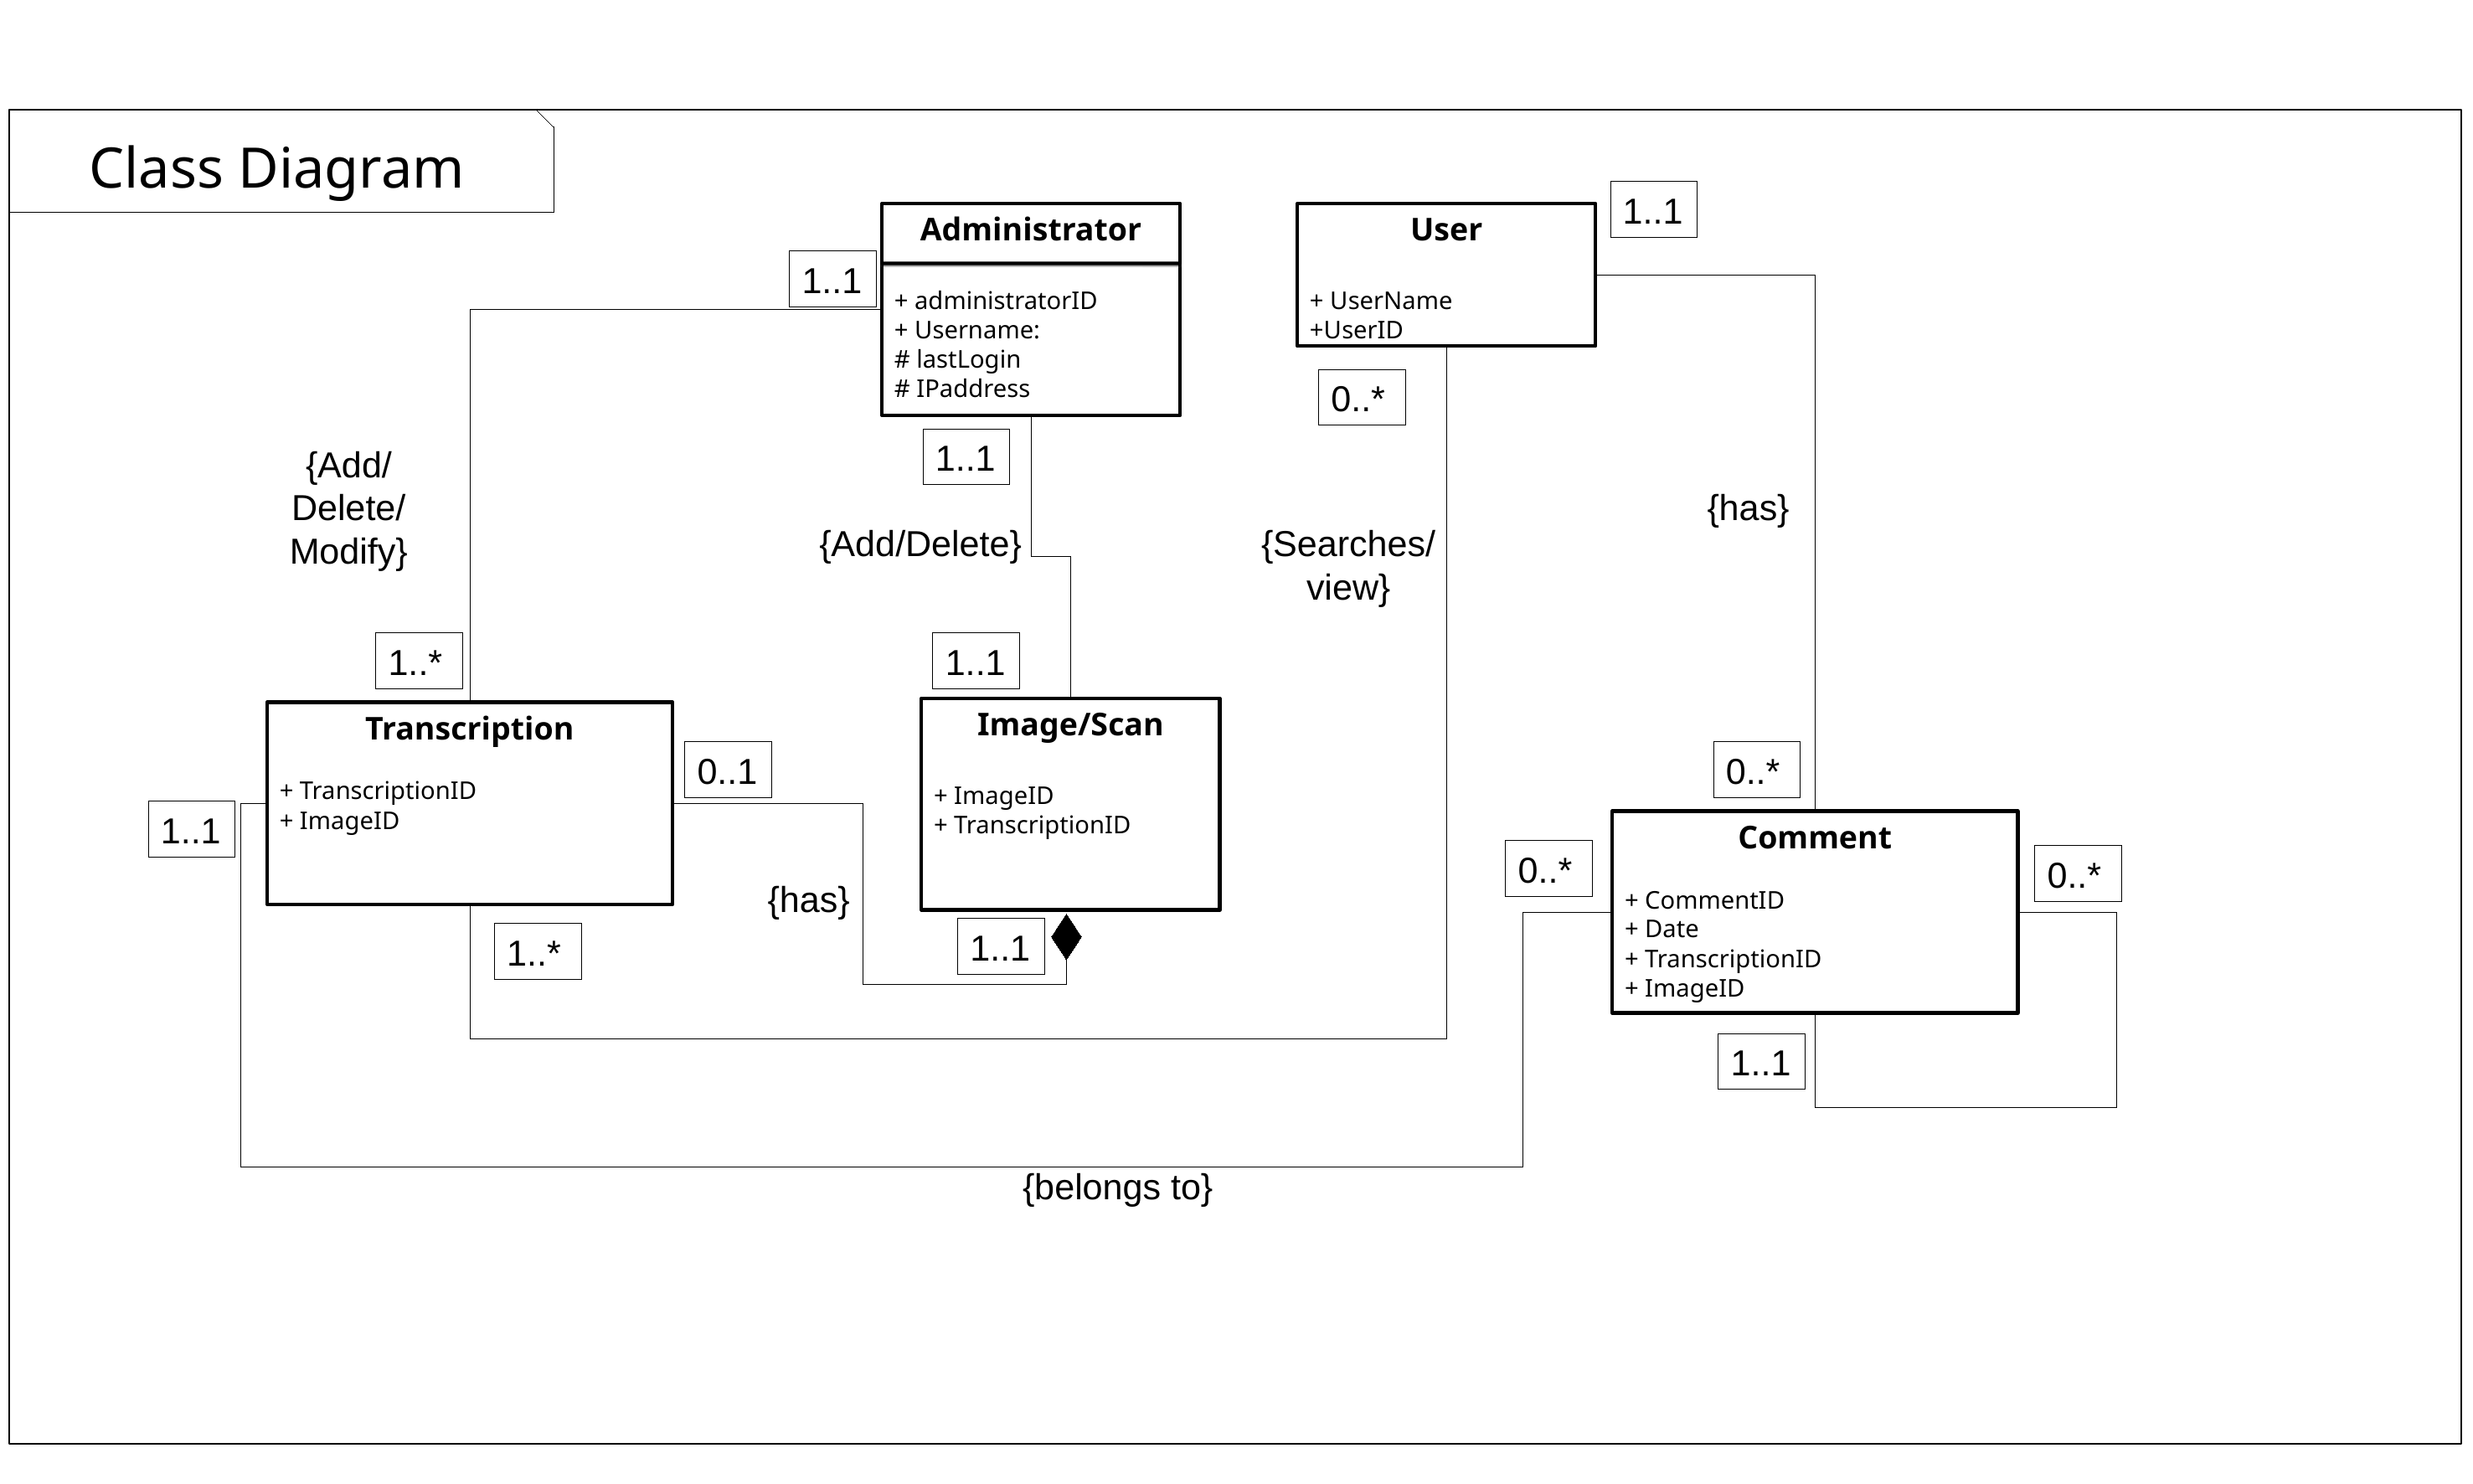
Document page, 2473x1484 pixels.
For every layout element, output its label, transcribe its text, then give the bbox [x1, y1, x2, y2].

text_box 1..* [494, 923, 582, 980]
text_box Administrator + administratorID + Username: # lastLogin # IPaddress [882, 268, 1181, 416]
text_box [1051, 914, 1082, 960]
text_box 1..1 [932, 632, 1020, 689]
text_box {Add/Delete/Modify} [227, 435, 471, 578]
text_box 1..1 [957, 918, 1045, 975]
text_box {Searches/ view} [1239, 514, 1446, 614]
text_box Class Diagram [10, 111, 554, 213]
text_box 1..1 [148, 801, 235, 858]
text_box {Add/Delete} [1032, 514, 1042, 556]
text_box 0..* [1318, 369, 1406, 425]
text_box Comment + CommentID + Date + TranscriptionID + ImageID [1612, 811, 2018, 1013]
text_box 1..1 [789, 250, 877, 307]
text_box 1..* [375, 632, 463, 689]
text_box 0..* [1713, 741, 1801, 798]
text_box {has} [741, 870, 876, 926]
text_box 1..1 [1718, 1033, 1806, 1090]
text_box {Add/Delete} [799, 514, 1042, 570]
text_box 1..1 [923, 429, 1010, 485]
text_box Transcription + TranscriptionID + ImageID [266, 702, 673, 904]
text_box {Searches/ view} [1447, 514, 1458, 614]
text_box Administrator + administratorID + Username: # lastLogin # IPaddress [882, 204, 1181, 261]
text_box 0..* [2034, 845, 2122, 902]
text_box 1..1 [1610, 181, 1698, 238]
text_box Image/Scan + ImageID + TranscriptionID [921, 698, 1220, 910]
text_box 0..* [1505, 840, 1593, 897]
text_box {has} [1681, 478, 1816, 534]
text_box {belongs to} [998, 1157, 1237, 1213]
text_box User + UserName +UserID [1297, 204, 1596, 347]
text_box 0..1 [684, 741, 772, 798]
